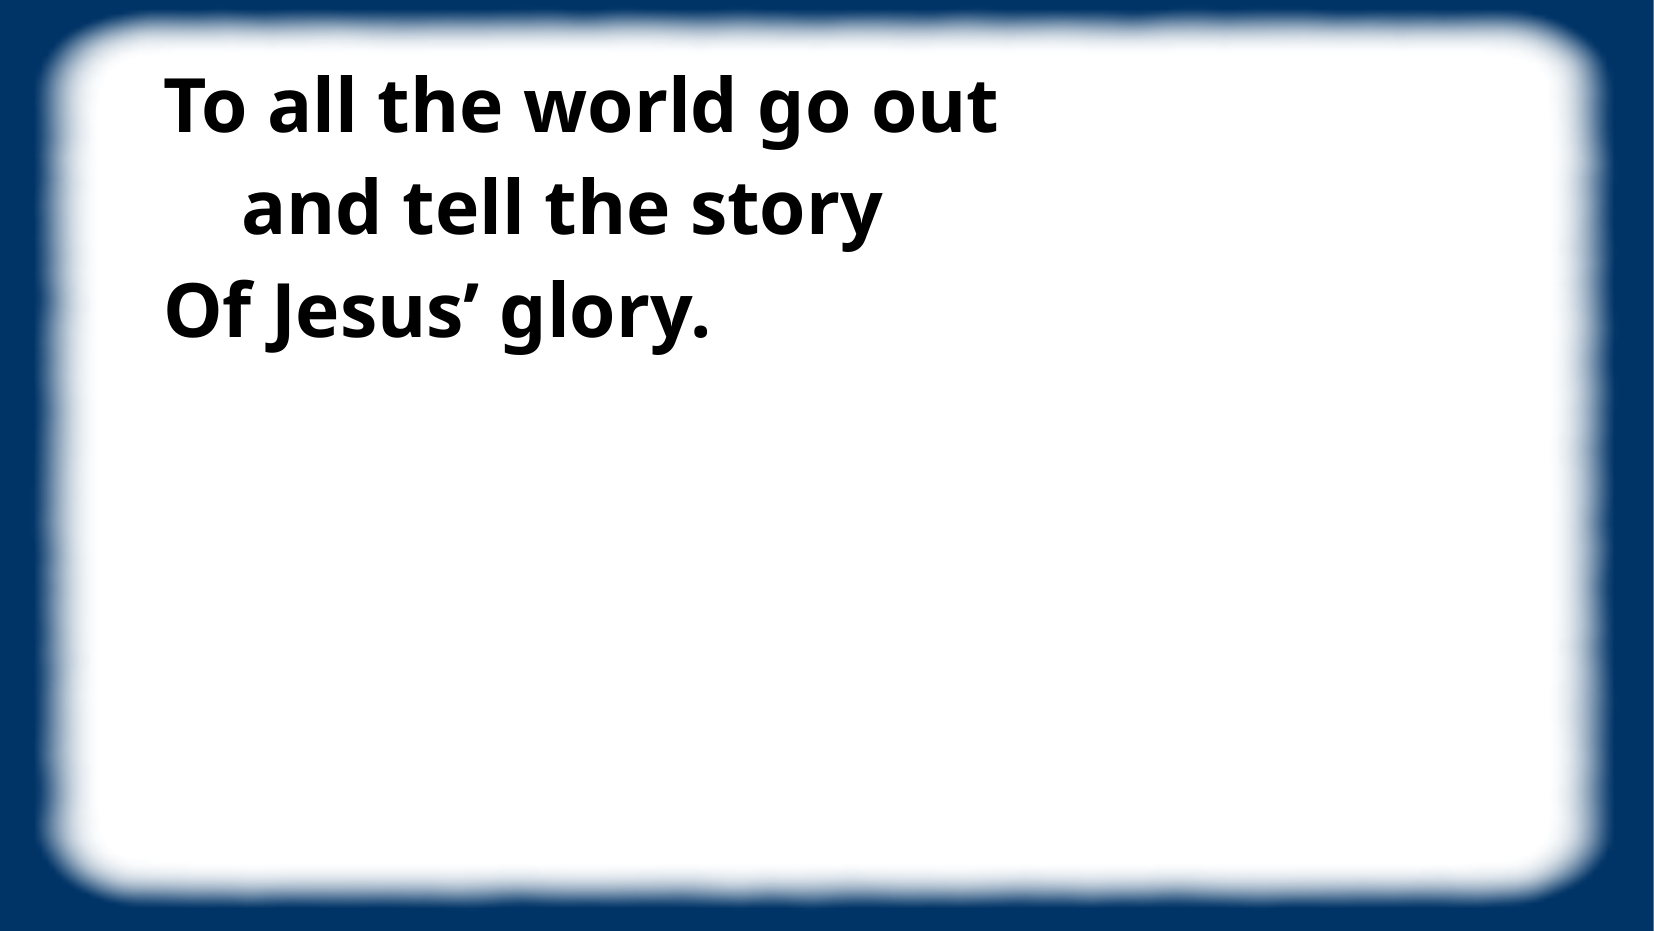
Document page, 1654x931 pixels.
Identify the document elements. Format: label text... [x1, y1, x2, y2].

picture [0, 0, 1654, 931]
text_box To all the world go out and tell the story Of Jesus’ glory. [90, 45, 1576, 391]
